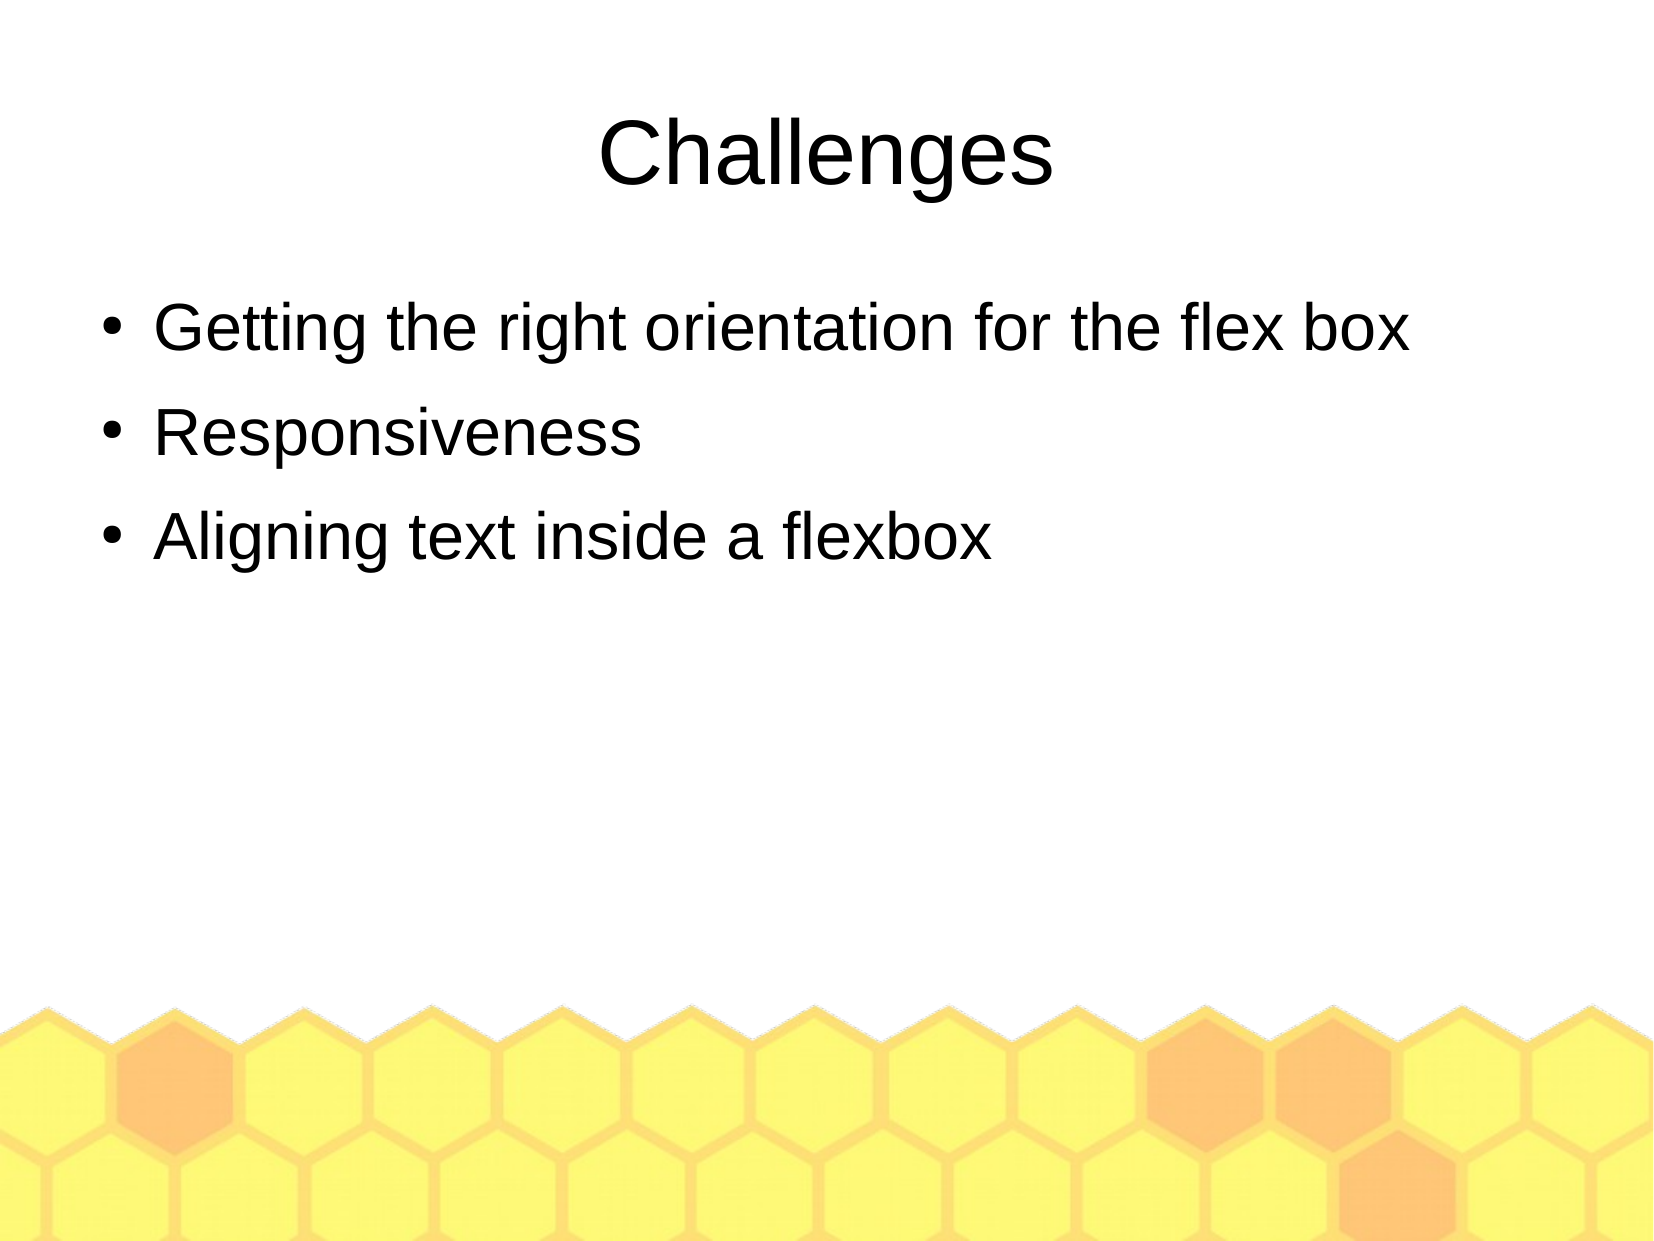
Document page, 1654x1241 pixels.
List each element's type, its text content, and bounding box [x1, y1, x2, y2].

title Challenges [82, 49, 1571, 257]
picture [0, 1001, 1654, 1241]
list Getting the right orientation for the flex box Responsiveness Aligning text inside a flexbox [82, 290, 1571, 1010]
